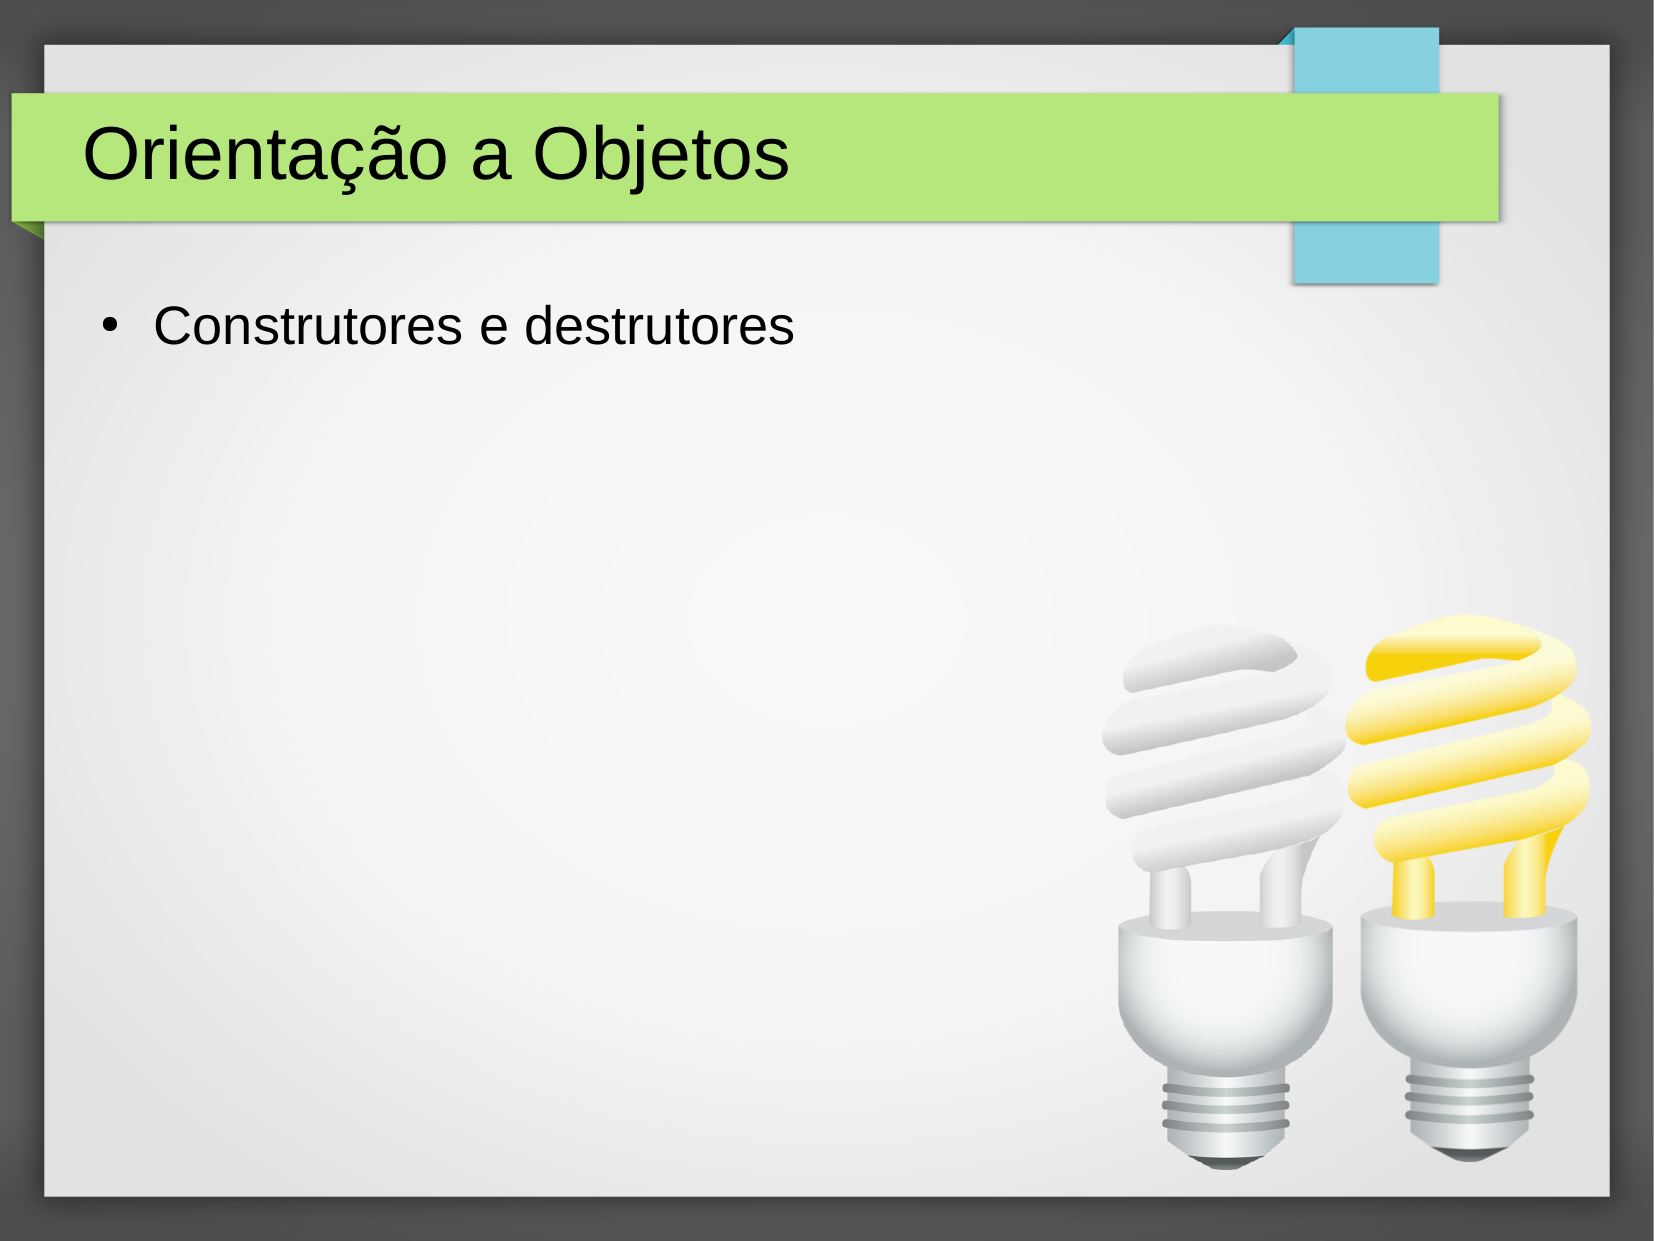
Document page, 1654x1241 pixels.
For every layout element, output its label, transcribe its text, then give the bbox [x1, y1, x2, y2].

title Orientação a Objetos [82, 94, 1264, 213]
picture [0, 0, 1654, 1241]
list Construtores e destrutores [82, 295, 1571, 1015]
